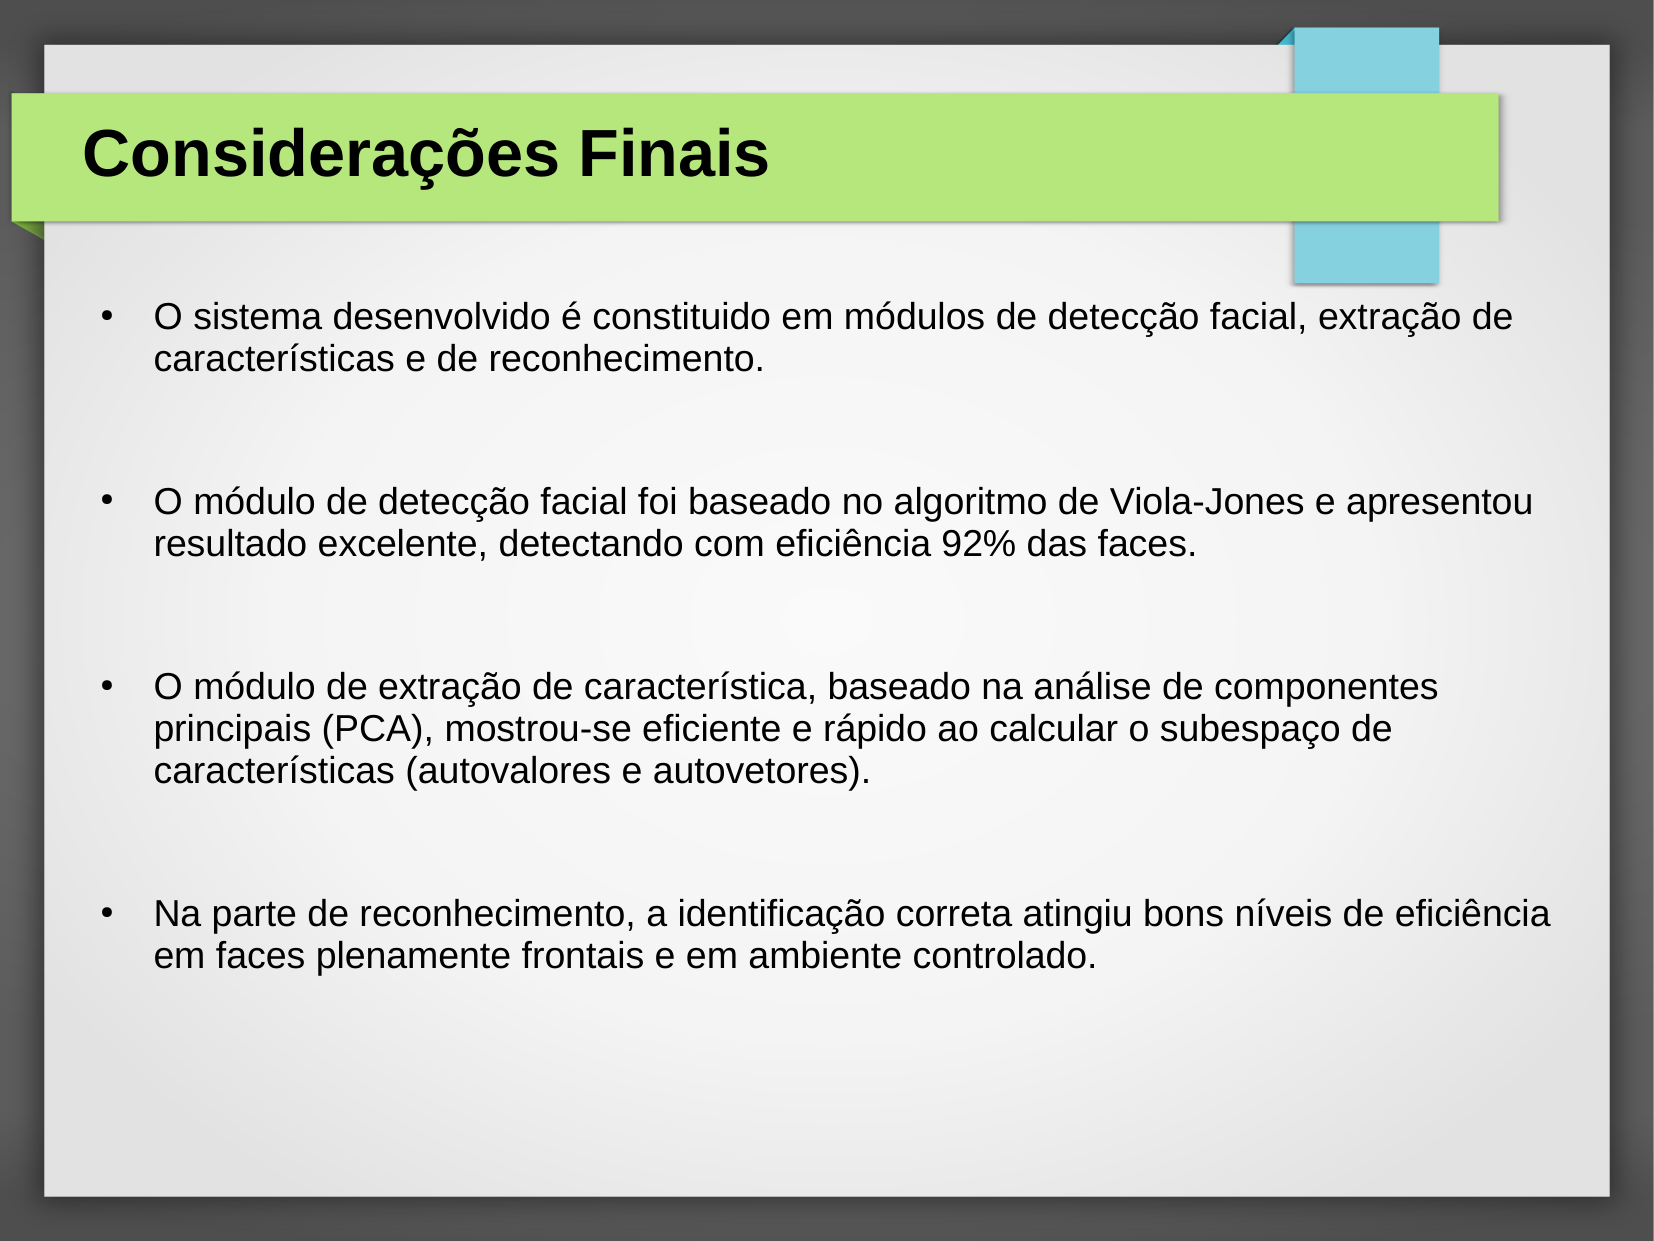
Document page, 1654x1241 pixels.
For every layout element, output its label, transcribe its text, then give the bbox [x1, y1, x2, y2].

picture [0, 0, 1654, 1241]
list O sistema desenvolvido é constituido em módulos de detecção facial, extração de características e de reconhecimento. O módulo de detecção facial foi baseado no algoritmo de Viola-Jones e apresentou resultado excelente, detectando com eficiência 92% das faces. O módulo de extração de característica, baseado na análise de componentes principais (PCA), mostrou-se eficiente e rápido ao calcular o subespaço de características (autovalores e autovetores). Na parte de reconhecimento, a identificação correta atingiu bons níveis de eficiência em faces plenamente frontais e em ambiente controlado. [82, 295, 1571, 1015]
title Considerações Finais [82, 94, 1264, 213]
